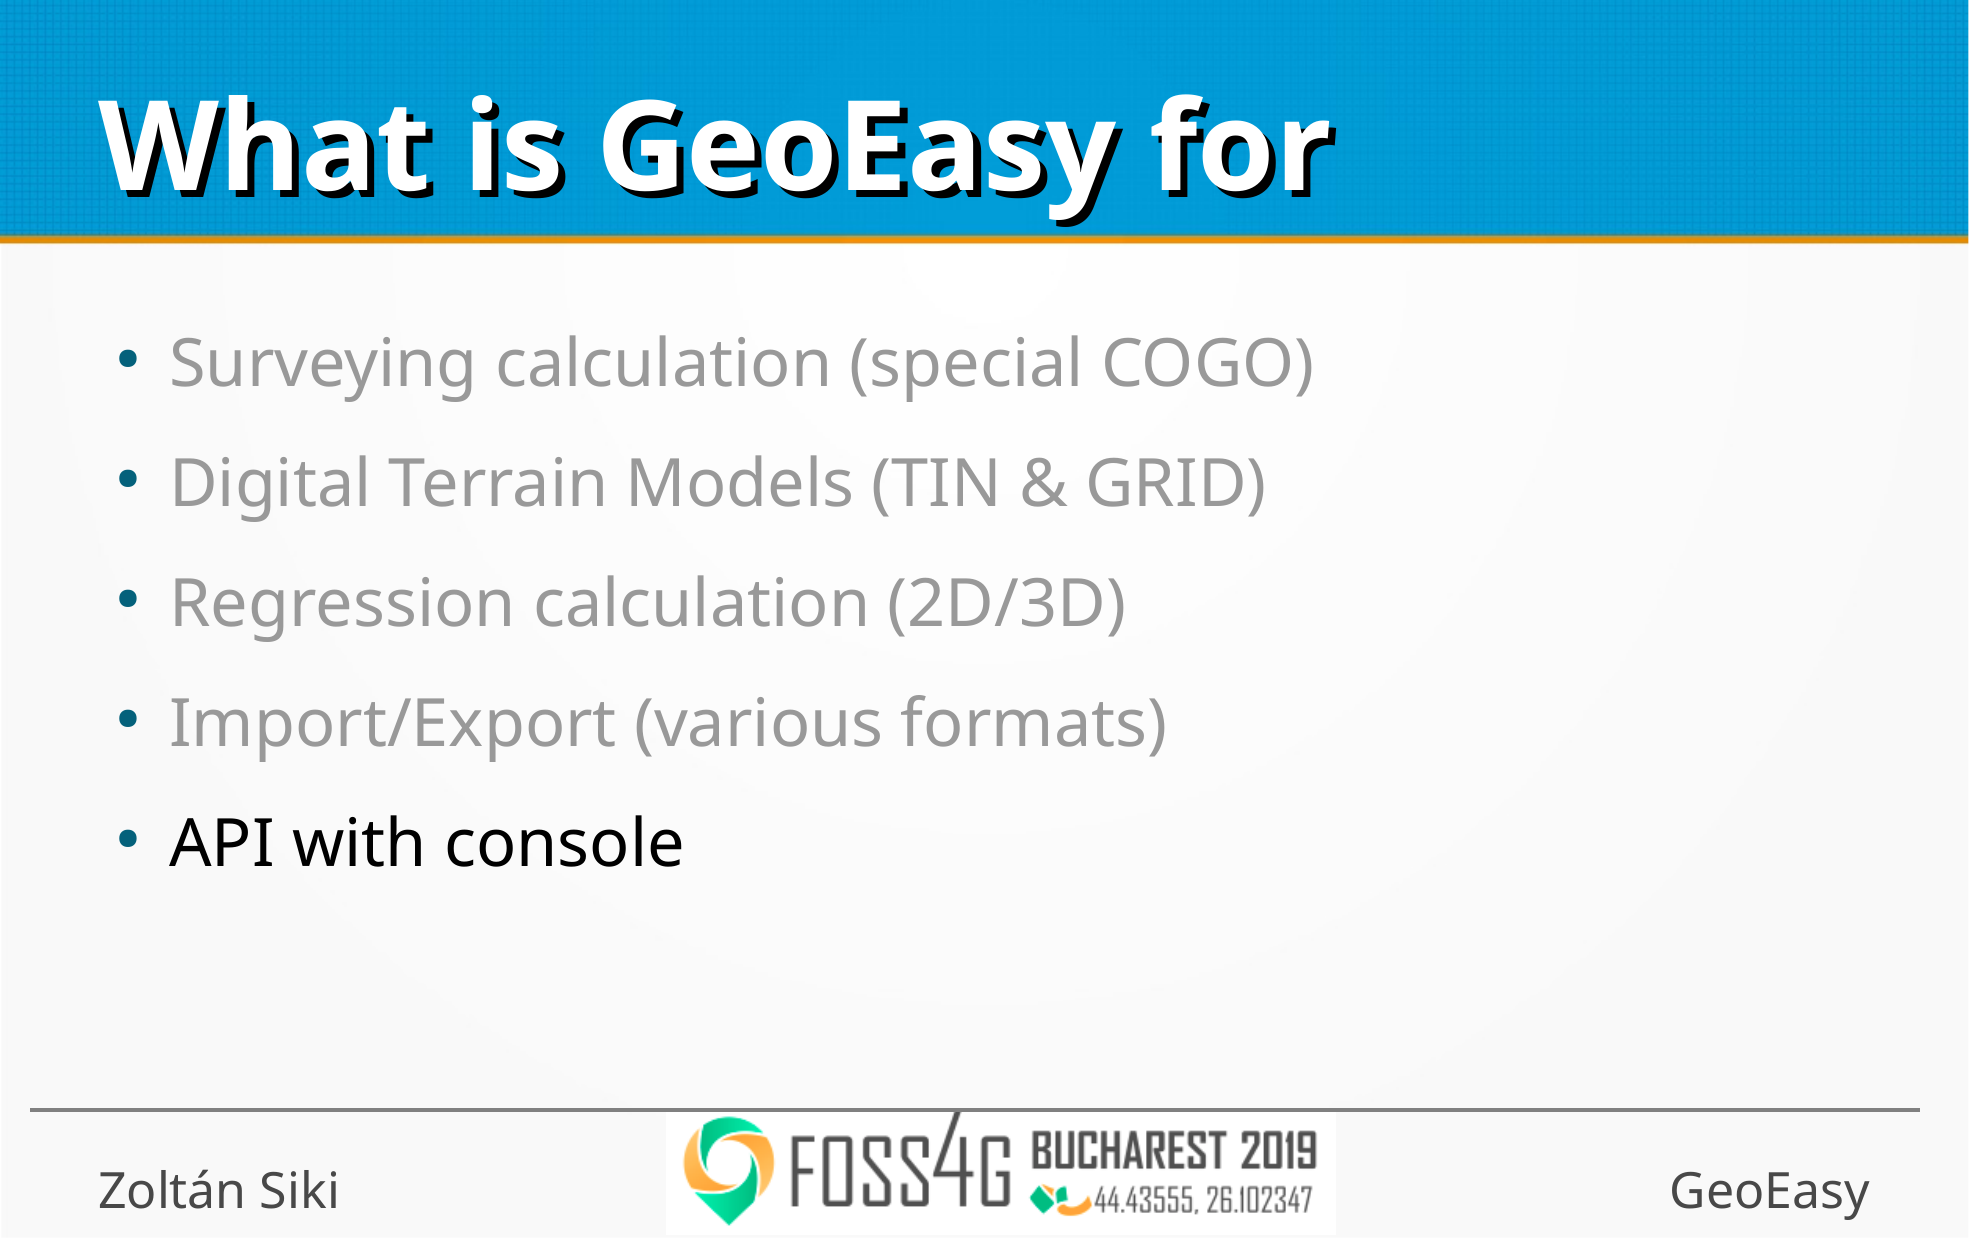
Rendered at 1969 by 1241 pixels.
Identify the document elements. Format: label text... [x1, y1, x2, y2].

list Surveying calculation (special COGO) Digital Terrain Models (TIN & GRID) Regression calculation (2D/3D) Import/Export (various formats) API with console [98, 315, 1861, 1081]
title What is GeoEasy for [98, 19, 1870, 227]
picture [0, 233, 1969, 1241]
